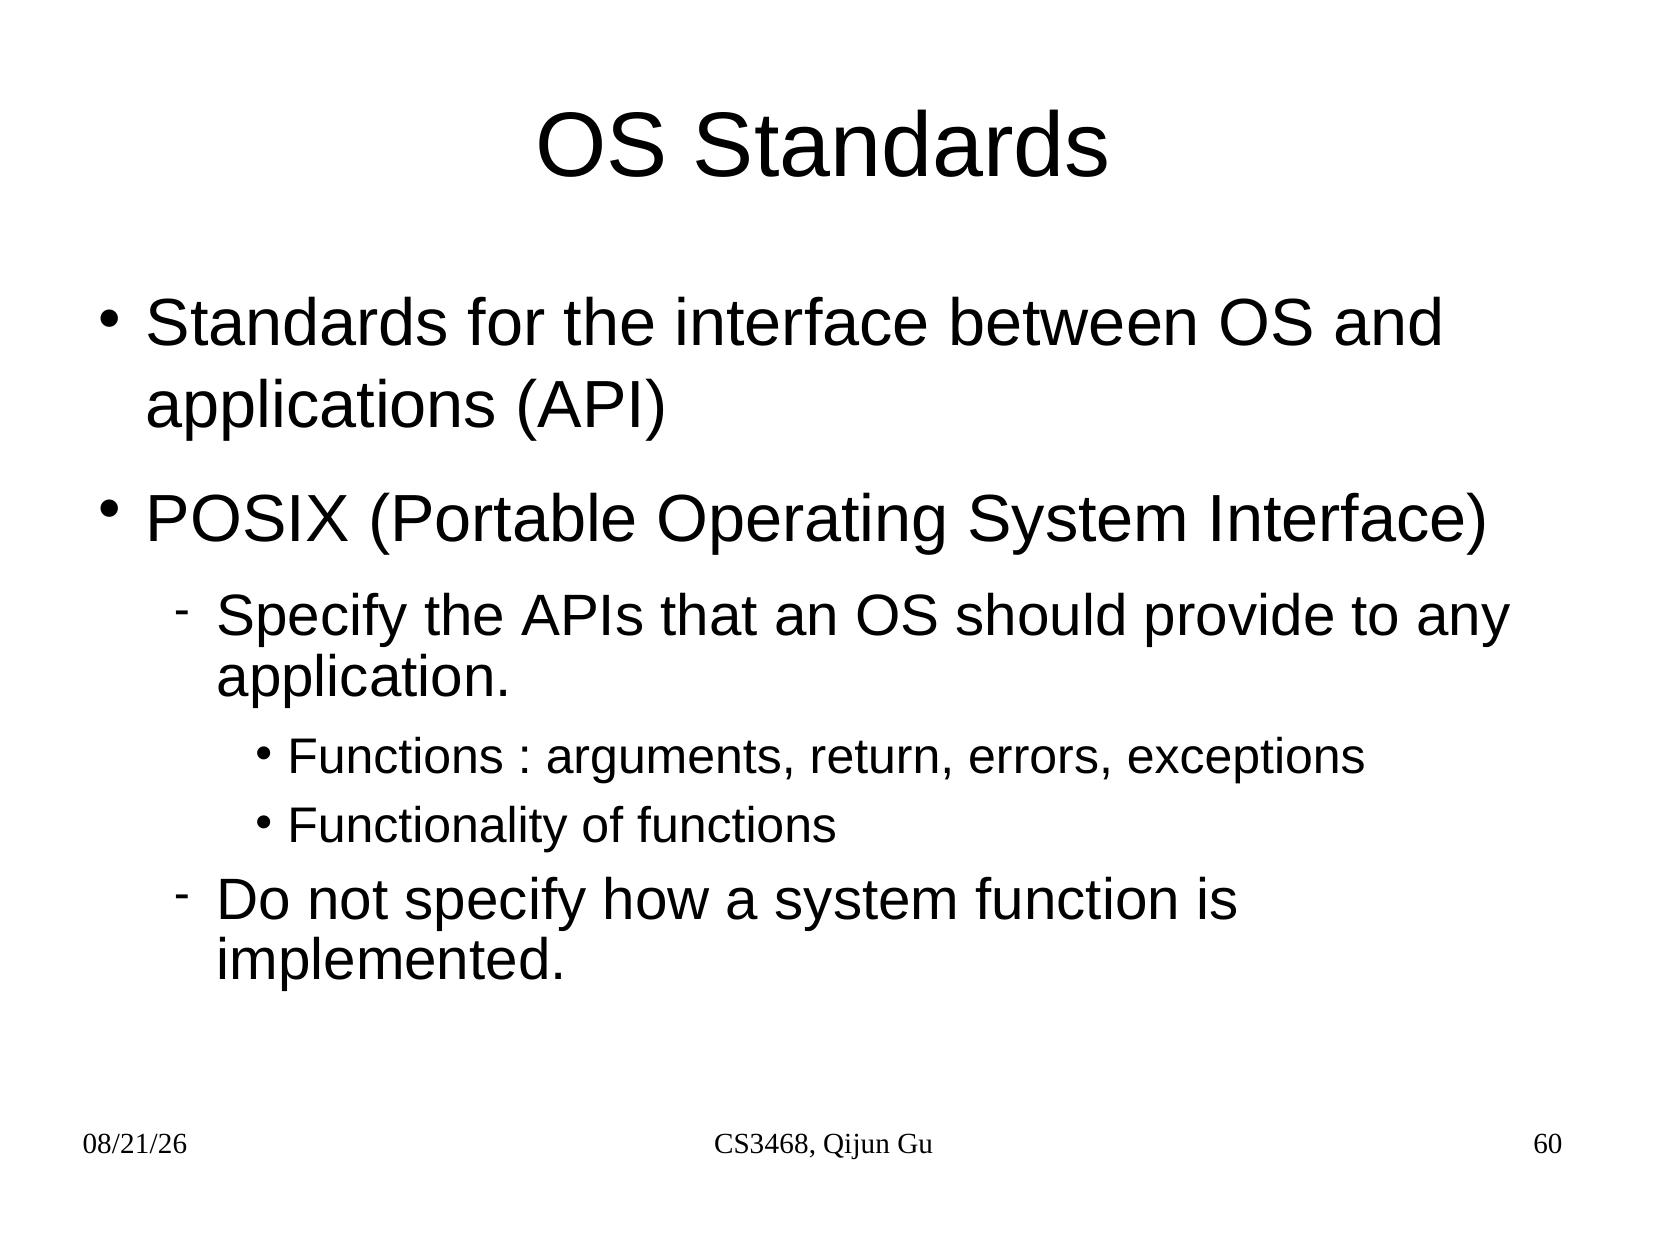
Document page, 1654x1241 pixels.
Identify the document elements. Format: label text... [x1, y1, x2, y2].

list Standards for the interface between OS and applications (API)‏ POSIX (Portable Operating System Interface)‏ Specify the APIs that an OS should provide to any application. Functions : arguments, return, errors, exceptions Functionality of functions Do not specify how a system function is implemented. [82, 290, 1565, 1088]
title OS Standards [82, 56, 1565, 243]
